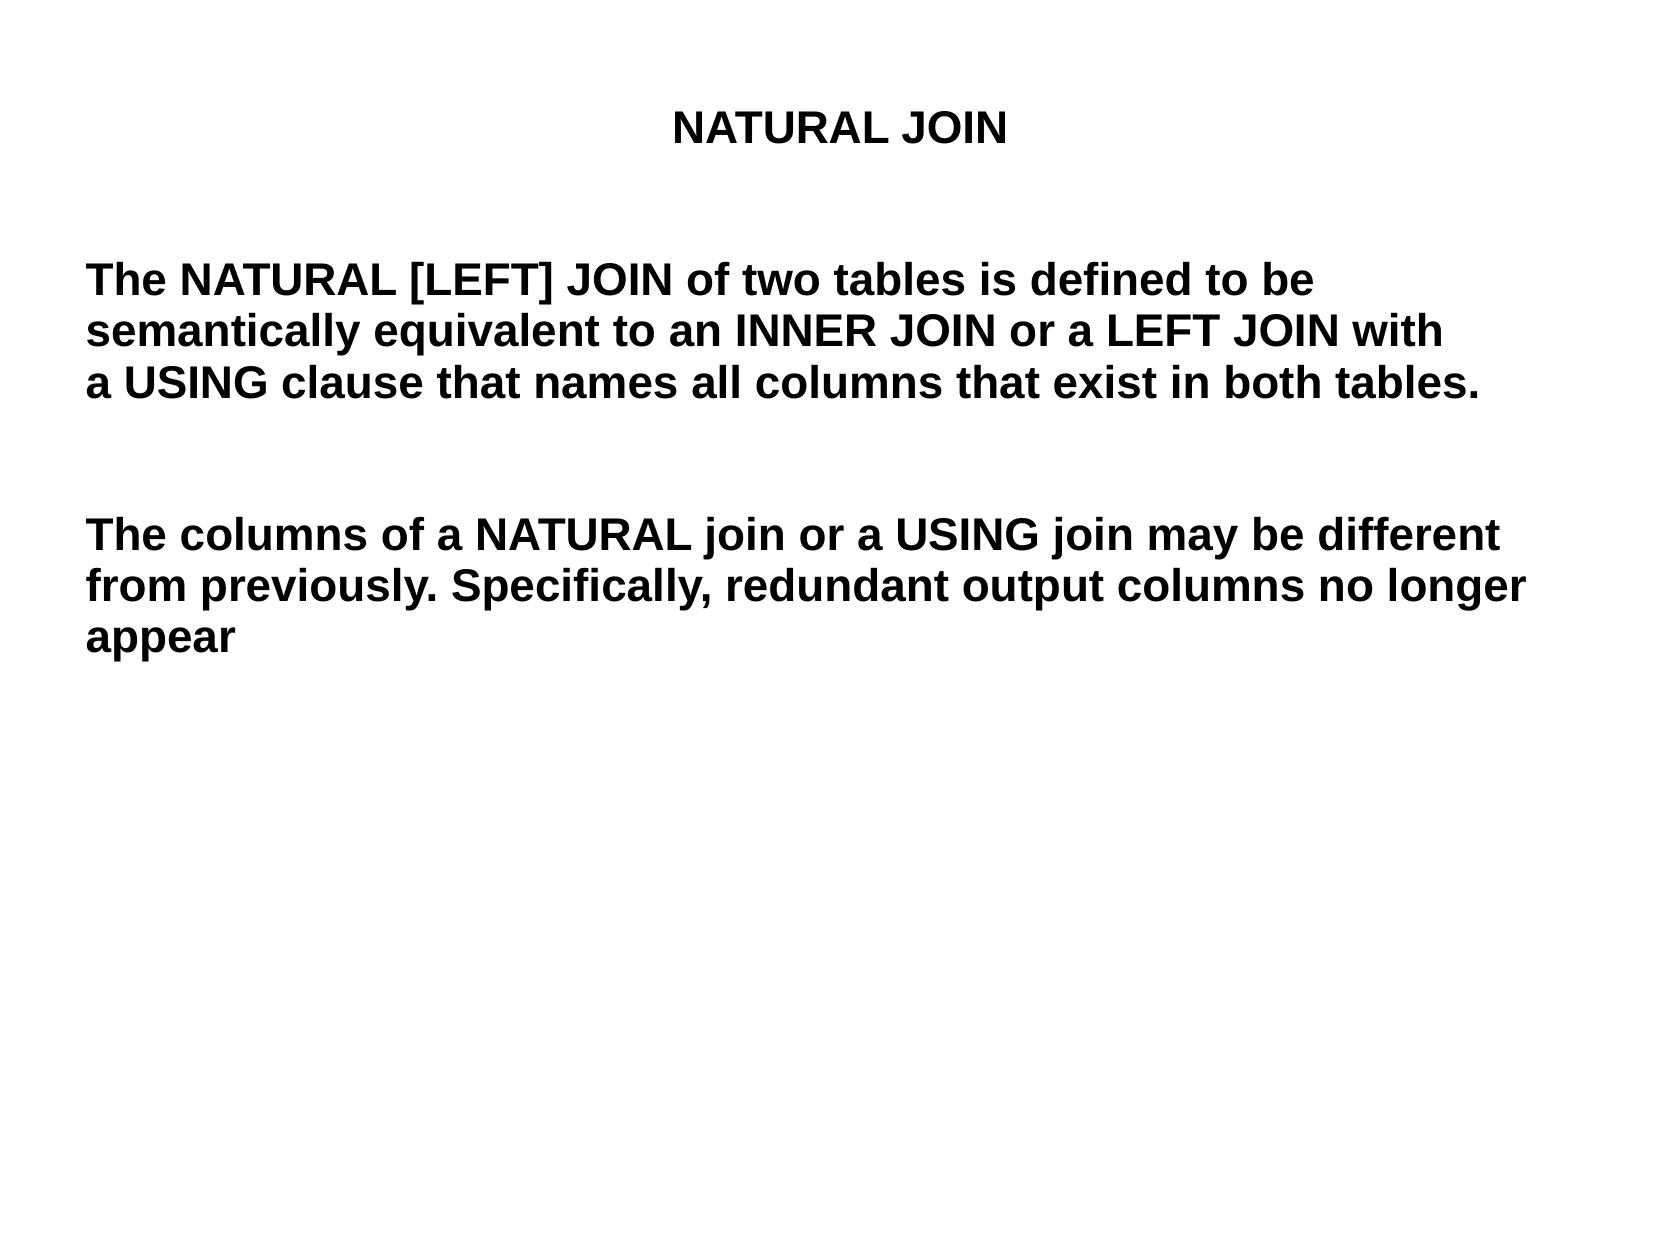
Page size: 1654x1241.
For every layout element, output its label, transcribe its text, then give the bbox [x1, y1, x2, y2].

text_box NATURAL JOIN The NATURAL [LEFT] JOIN of two tables is defined to be semantically equivalent to an INNER JOIN or a LEFT JOIN with a USING clause that names all columns that exist in both tables. The columns of a NATURAL join or a USING join may be different from previously. Specifically, redundant output columns no longer appear [70, 94, 1595, 1087]
